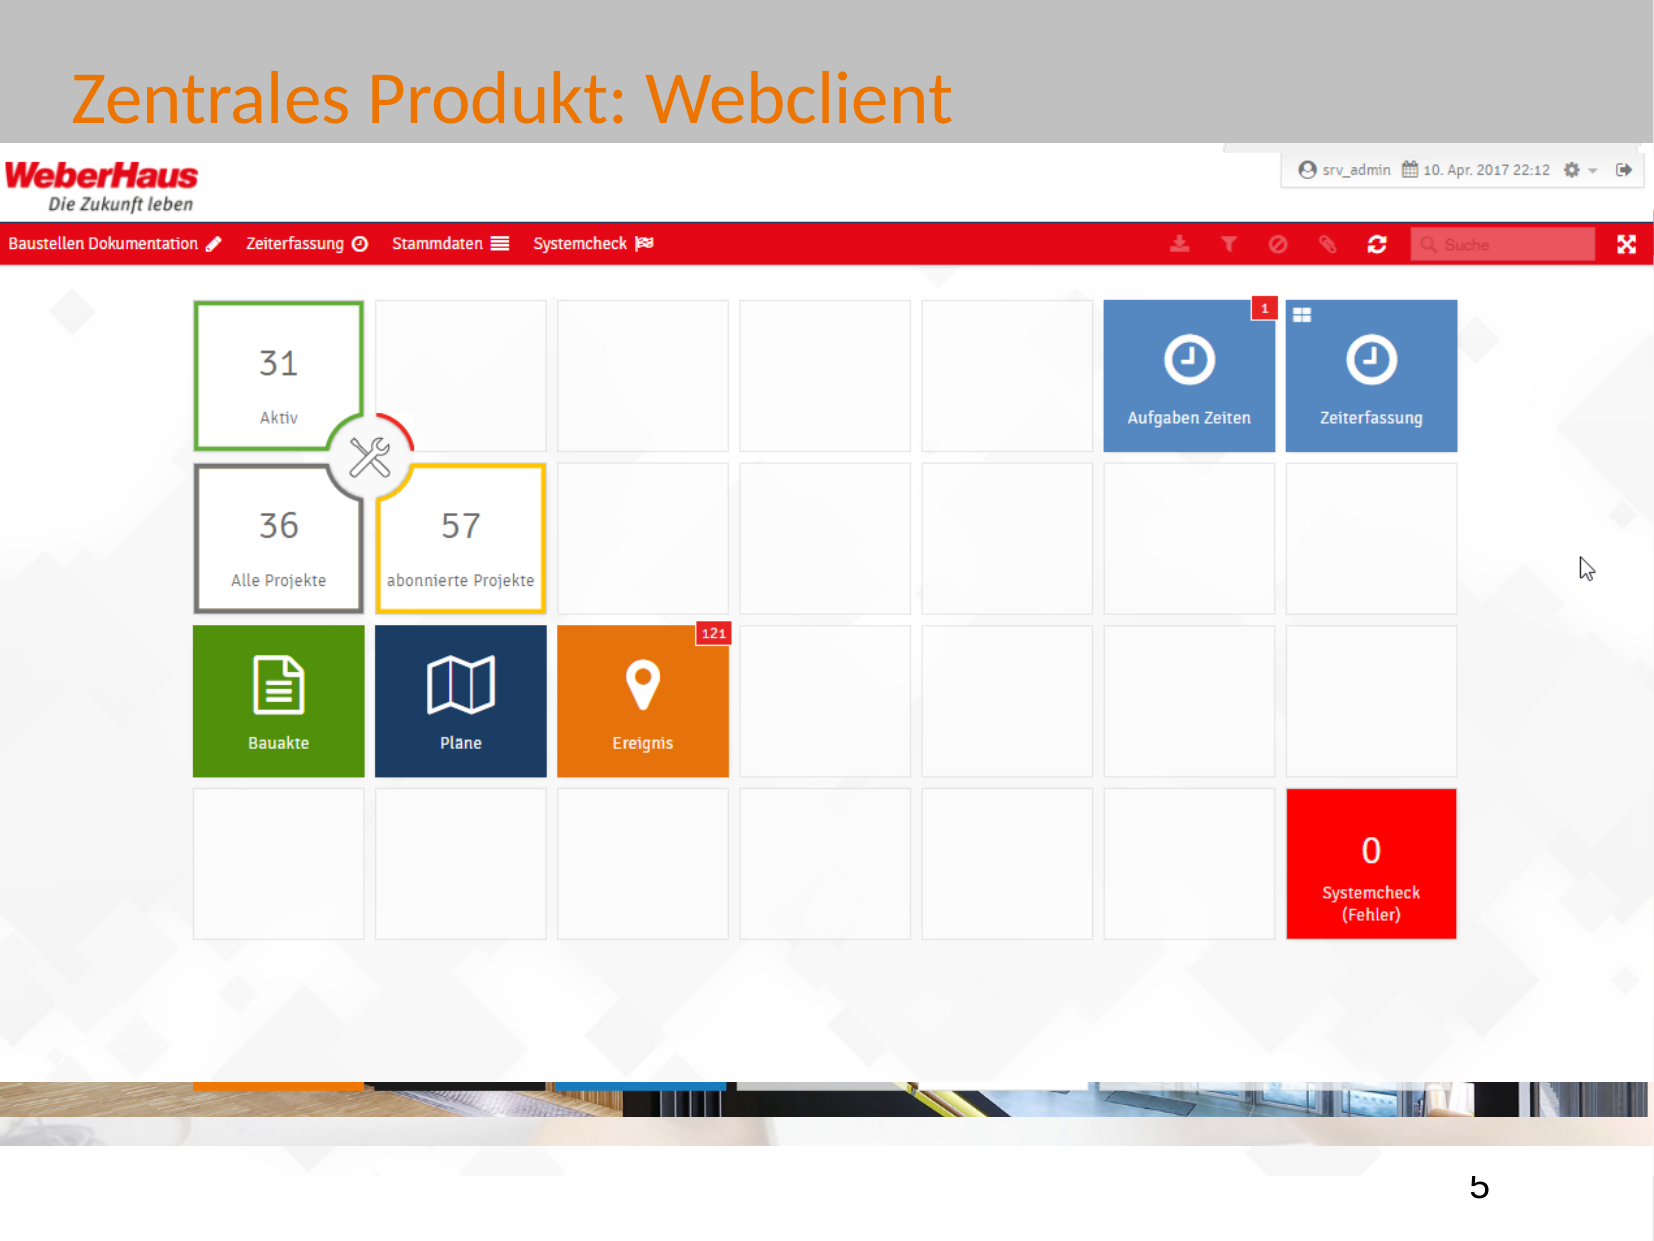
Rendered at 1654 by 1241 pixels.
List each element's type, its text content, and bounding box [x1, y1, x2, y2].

text_box <Foliennummer> [1454, 1176, 1654, 1228]
title Zentrales Produkt: Webclient [71, 47, 1560, 143]
picture [0, 0, 1654, 1241]
